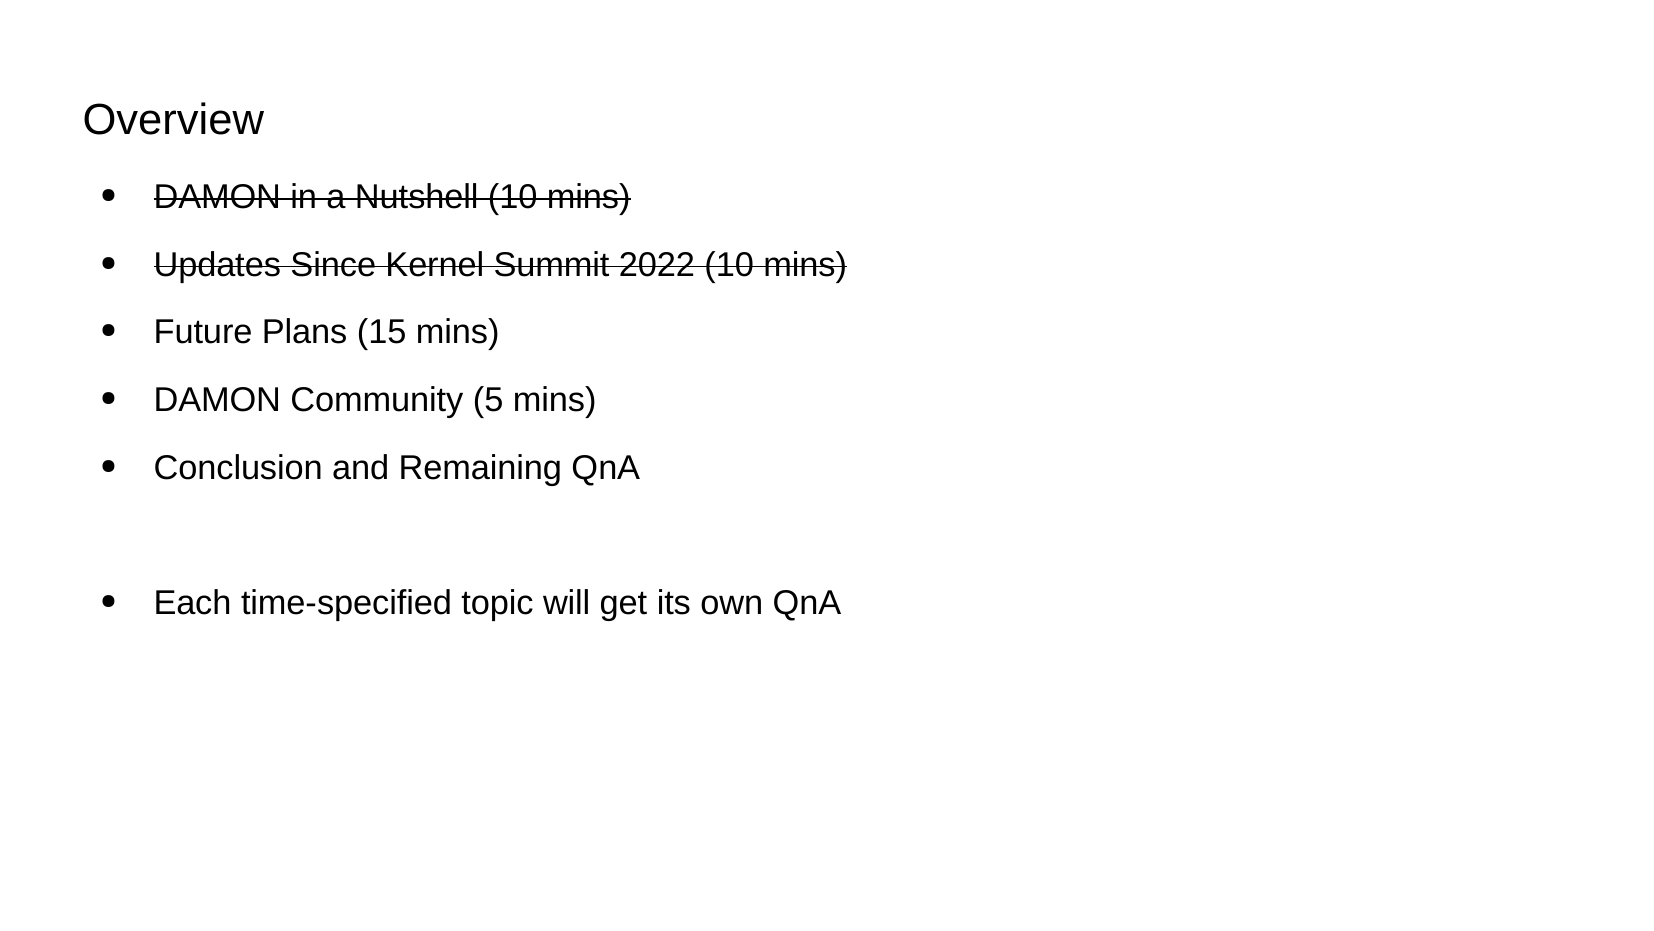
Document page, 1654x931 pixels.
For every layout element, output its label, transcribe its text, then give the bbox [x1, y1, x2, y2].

list DAMON in a Nutshell (10 mins) Updates Since Kernel Summit 2022 (10 mins) Future Plans (15 mins) DAMON Community (5 mins) Conclusion and Remaining QnA Each time-specified topic will get its own QnA [82, 177, 1571, 833]
title Overview [82, 81, 1571, 157]
